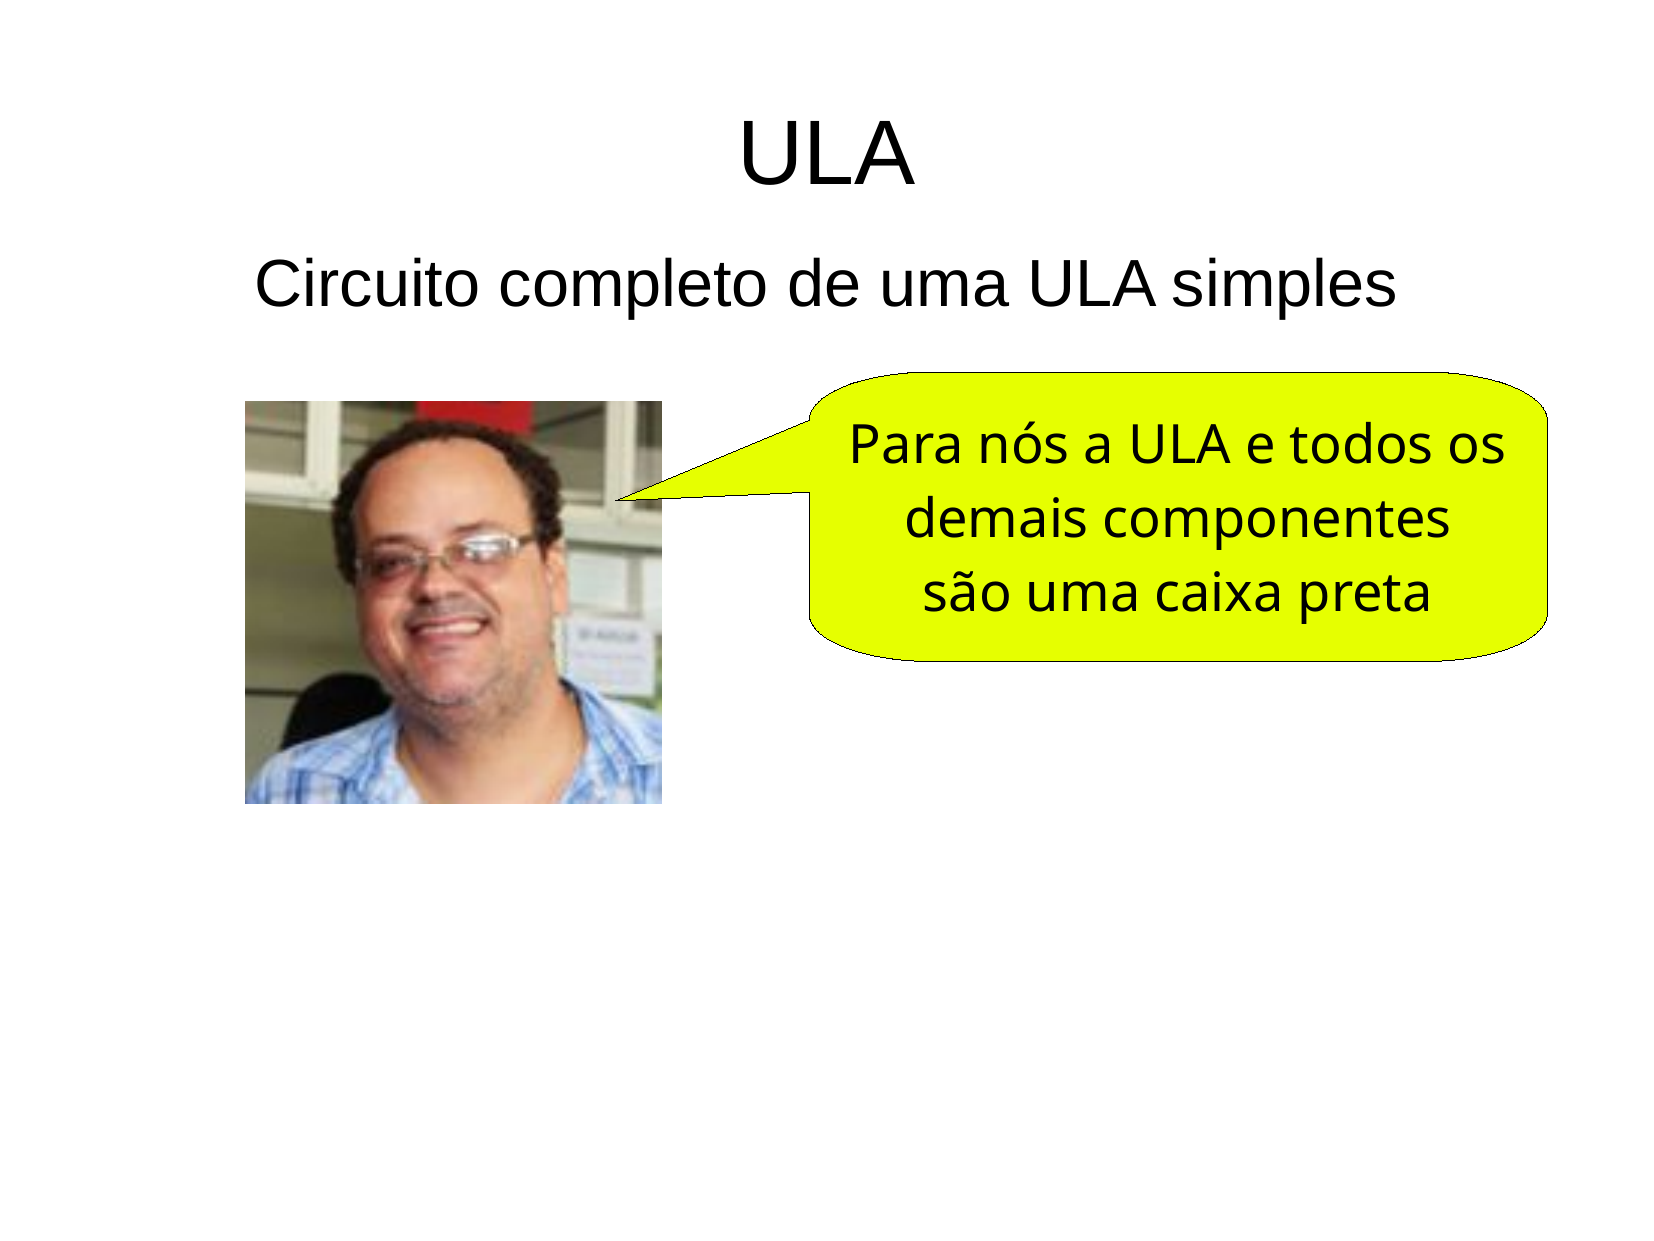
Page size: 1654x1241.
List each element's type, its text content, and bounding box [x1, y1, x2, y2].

subtitle Circuito completo de uma ULA simples [82, 224, 1571, 343]
picture [245, 401, 662, 804]
title ULA [82, 49, 1571, 224]
text_box Para nós a ULA e todos os demais componentes são uma caixa preta [615, 372, 1548, 662]
